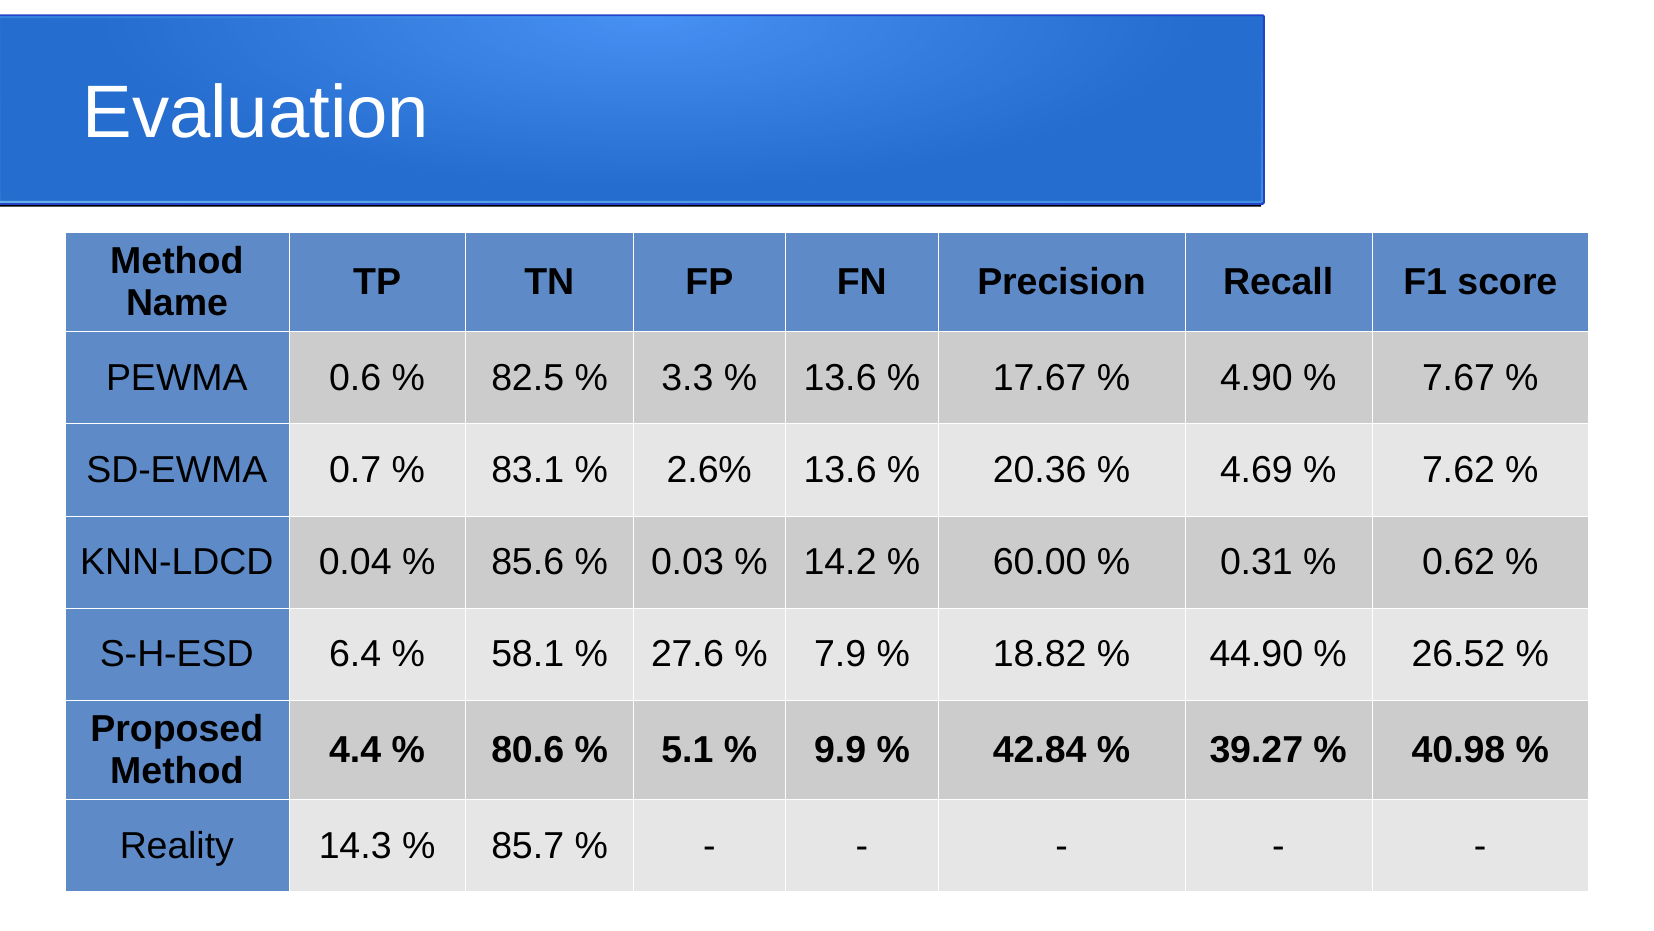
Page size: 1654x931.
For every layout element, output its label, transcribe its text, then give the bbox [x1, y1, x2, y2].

table_cell 85.6 % [466, 517, 633, 608]
table_header F1 score [1373, 233, 1588, 331]
table_cell 3.3 % [634, 332, 785, 423]
table_cell SD-EWMA [66, 424, 289, 516]
table_cell 13.6 % [786, 424, 938, 516]
table_cell - [786, 800, 938, 891]
table_cell 4.4 % [290, 701, 465, 799]
table_cell 85.7 % [466, 800, 633, 891]
table_cell 4.69 % [1186, 424, 1372, 516]
table_header FP [634, 233, 785, 331]
table_cell 7.9 % [786, 609, 938, 700]
table_cell PEWMA [66, 332, 289, 423]
table_cell 82.5 % [466, 332, 633, 423]
table_cell 4.90 % [1186, 332, 1372, 423]
table_cell 18.82 % [939, 609, 1185, 700]
table_cell 7.62 % [1373, 424, 1588, 516]
table_cell 42.84 % [939, 701, 1185, 799]
table_cell - [939, 800, 1185, 891]
table_cell 5.1 % [634, 701, 785, 799]
table_cell 83.1 % [466, 424, 633, 516]
table_cell 26.52 % [1373, 609, 1588, 700]
table_cell 0.6 % [290, 332, 465, 423]
table_cell 13.6 % [786, 332, 938, 423]
table_cell 14.2 % [786, 517, 938, 608]
table_cell 44.90 % [1186, 609, 1372, 700]
table_header FN [786, 233, 938, 331]
table_cell 17.67 % [939, 332, 1185, 423]
table_cell 2.6% [634, 424, 785, 516]
table_header Precision [939, 233, 1185, 331]
table_cell 9.9 % [786, 701, 938, 799]
table_cell 20.36 % [939, 424, 1185, 516]
table_cell 0.7 % [290, 424, 465, 516]
table_cell 0.31 % [1186, 517, 1372, 608]
table_cell 0.04 % [290, 517, 465, 608]
table_cell - [1373, 800, 1588, 891]
table_cell 14.3 % [290, 800, 465, 891]
table_cell 7.67 % [1373, 332, 1588, 423]
table_cell 58.1 % [466, 609, 633, 700]
table_cell - [1186, 800, 1372, 891]
table_cell 6.4 % [290, 609, 465, 700]
table_cell 27.6 % [634, 609, 785, 700]
table_cell KNN-LDCD [66, 517, 289, 608]
table_cell Reality [66, 800, 289, 891]
title Evaluation [82, 29, 1291, 196]
table_cell Proposed Method [66, 701, 289, 799]
table_cell 0.03 % [634, 517, 785, 608]
table_cell 80.6 % [466, 701, 633, 799]
table_cell 40.98 % [1373, 701, 1588, 799]
table_cell - [634, 800, 785, 891]
table_cell 0.62 % [1373, 517, 1588, 608]
table_cell S-H-ESD [66, 609, 289, 700]
table_header Recall [1186, 233, 1372, 331]
table_header TN [466, 233, 633, 331]
table_cell 60.00 % [939, 517, 1185, 608]
table_header TP [290, 233, 465, 331]
table_cell 39.27 % [1186, 701, 1372, 799]
table_header Method Name [66, 233, 289, 331]
